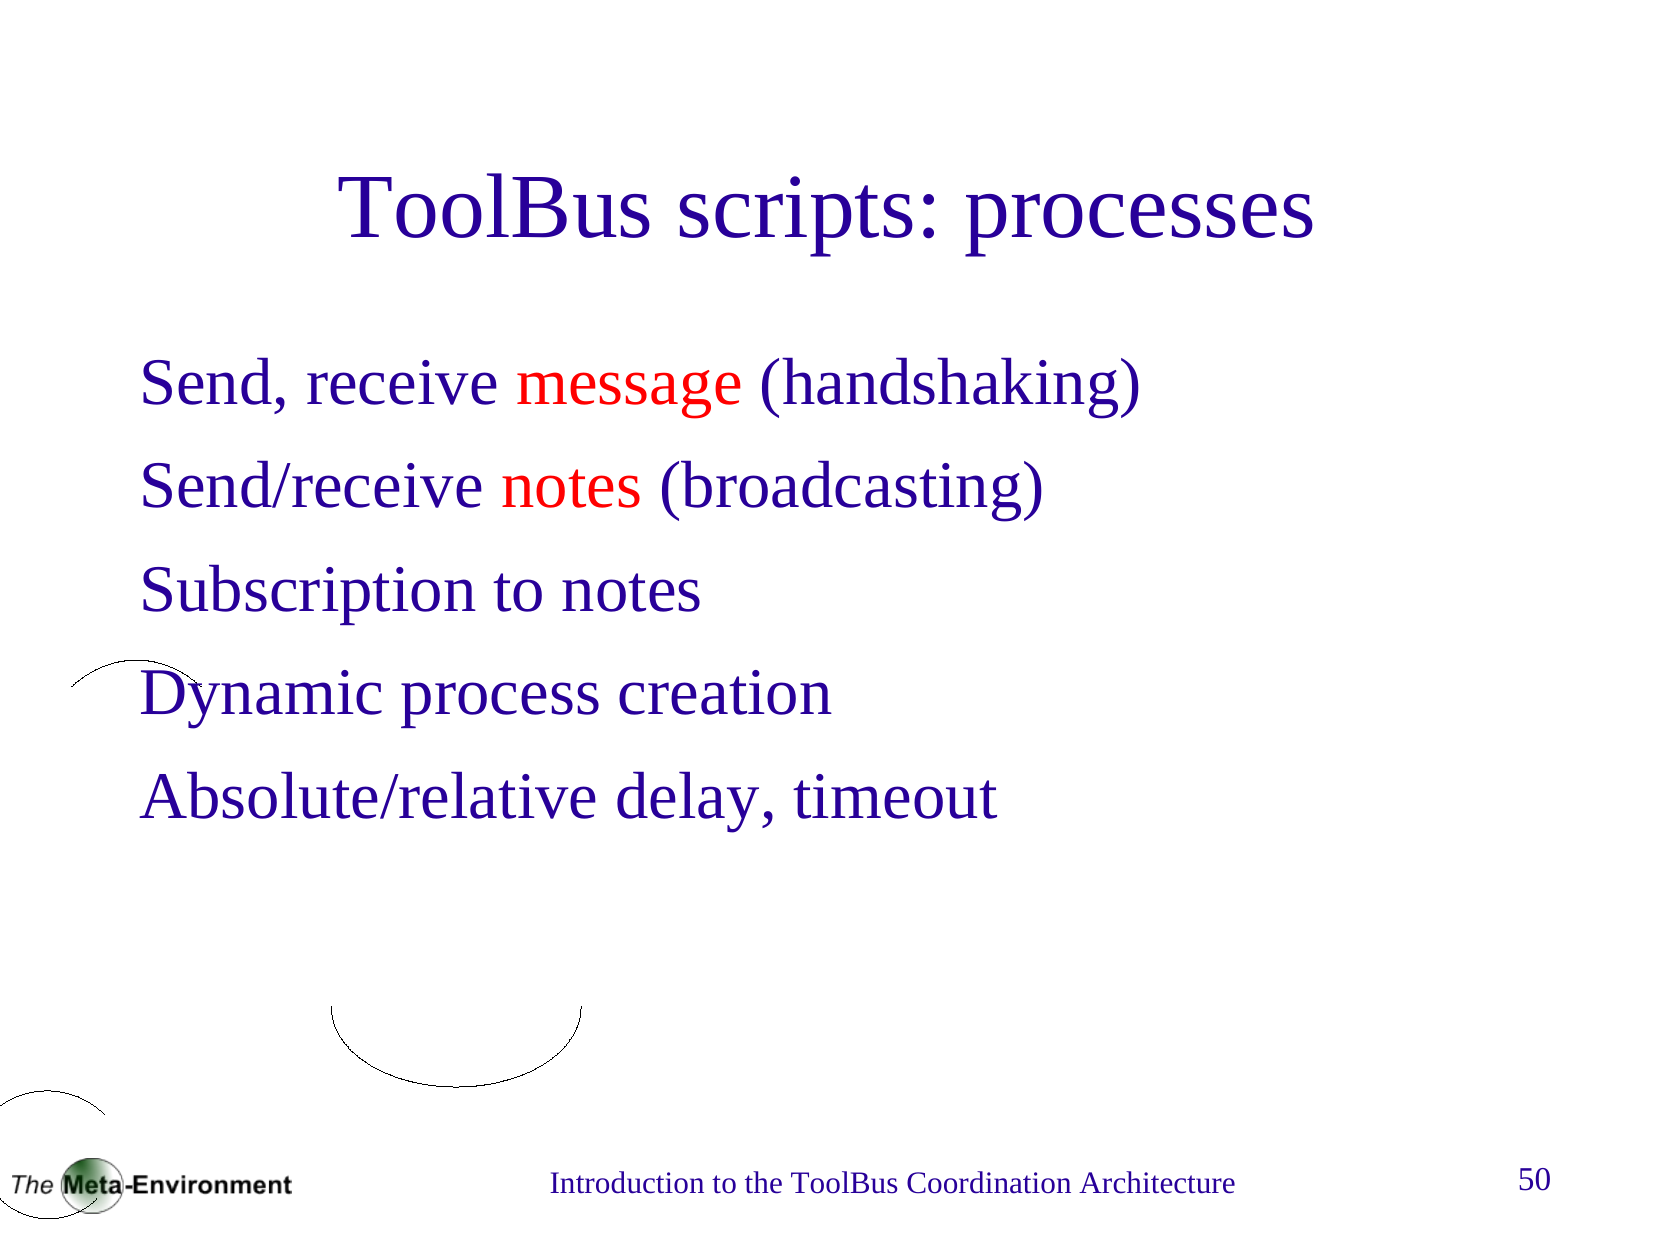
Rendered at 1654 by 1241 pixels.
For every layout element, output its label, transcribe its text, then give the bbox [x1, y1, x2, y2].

list Send, receive message (handshaking) Send/receive notes (broadcasting) Subscription to notes Dynamic process creation Absolute/relative delay, timeout [121, 344, 1534, 1127]
title ToolBus scripts: processes [121, 102, 1534, 311]
picture [12, 1158, 292, 1214]
